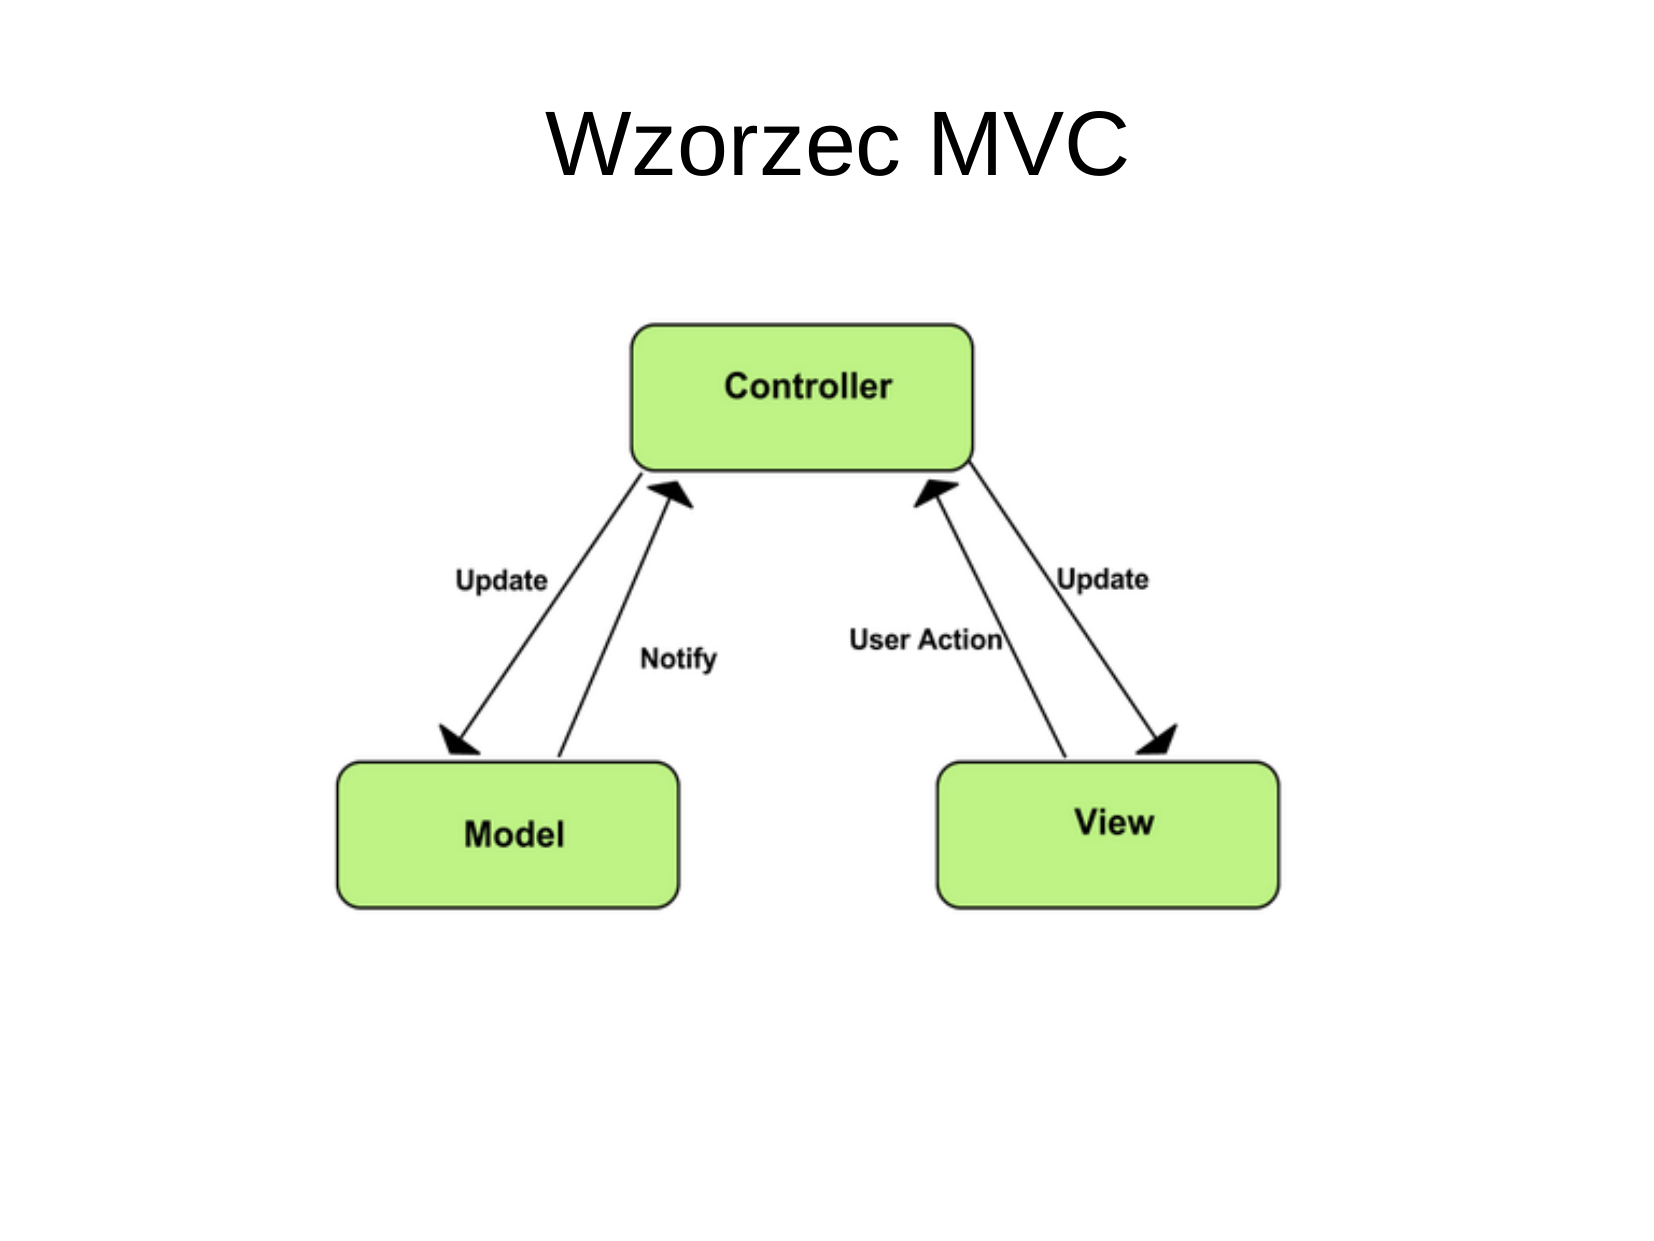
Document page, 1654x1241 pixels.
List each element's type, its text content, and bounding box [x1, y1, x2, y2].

picture [309, 293, 1312, 945]
title Wzorzec MVC [94, 35, 1583, 243]
